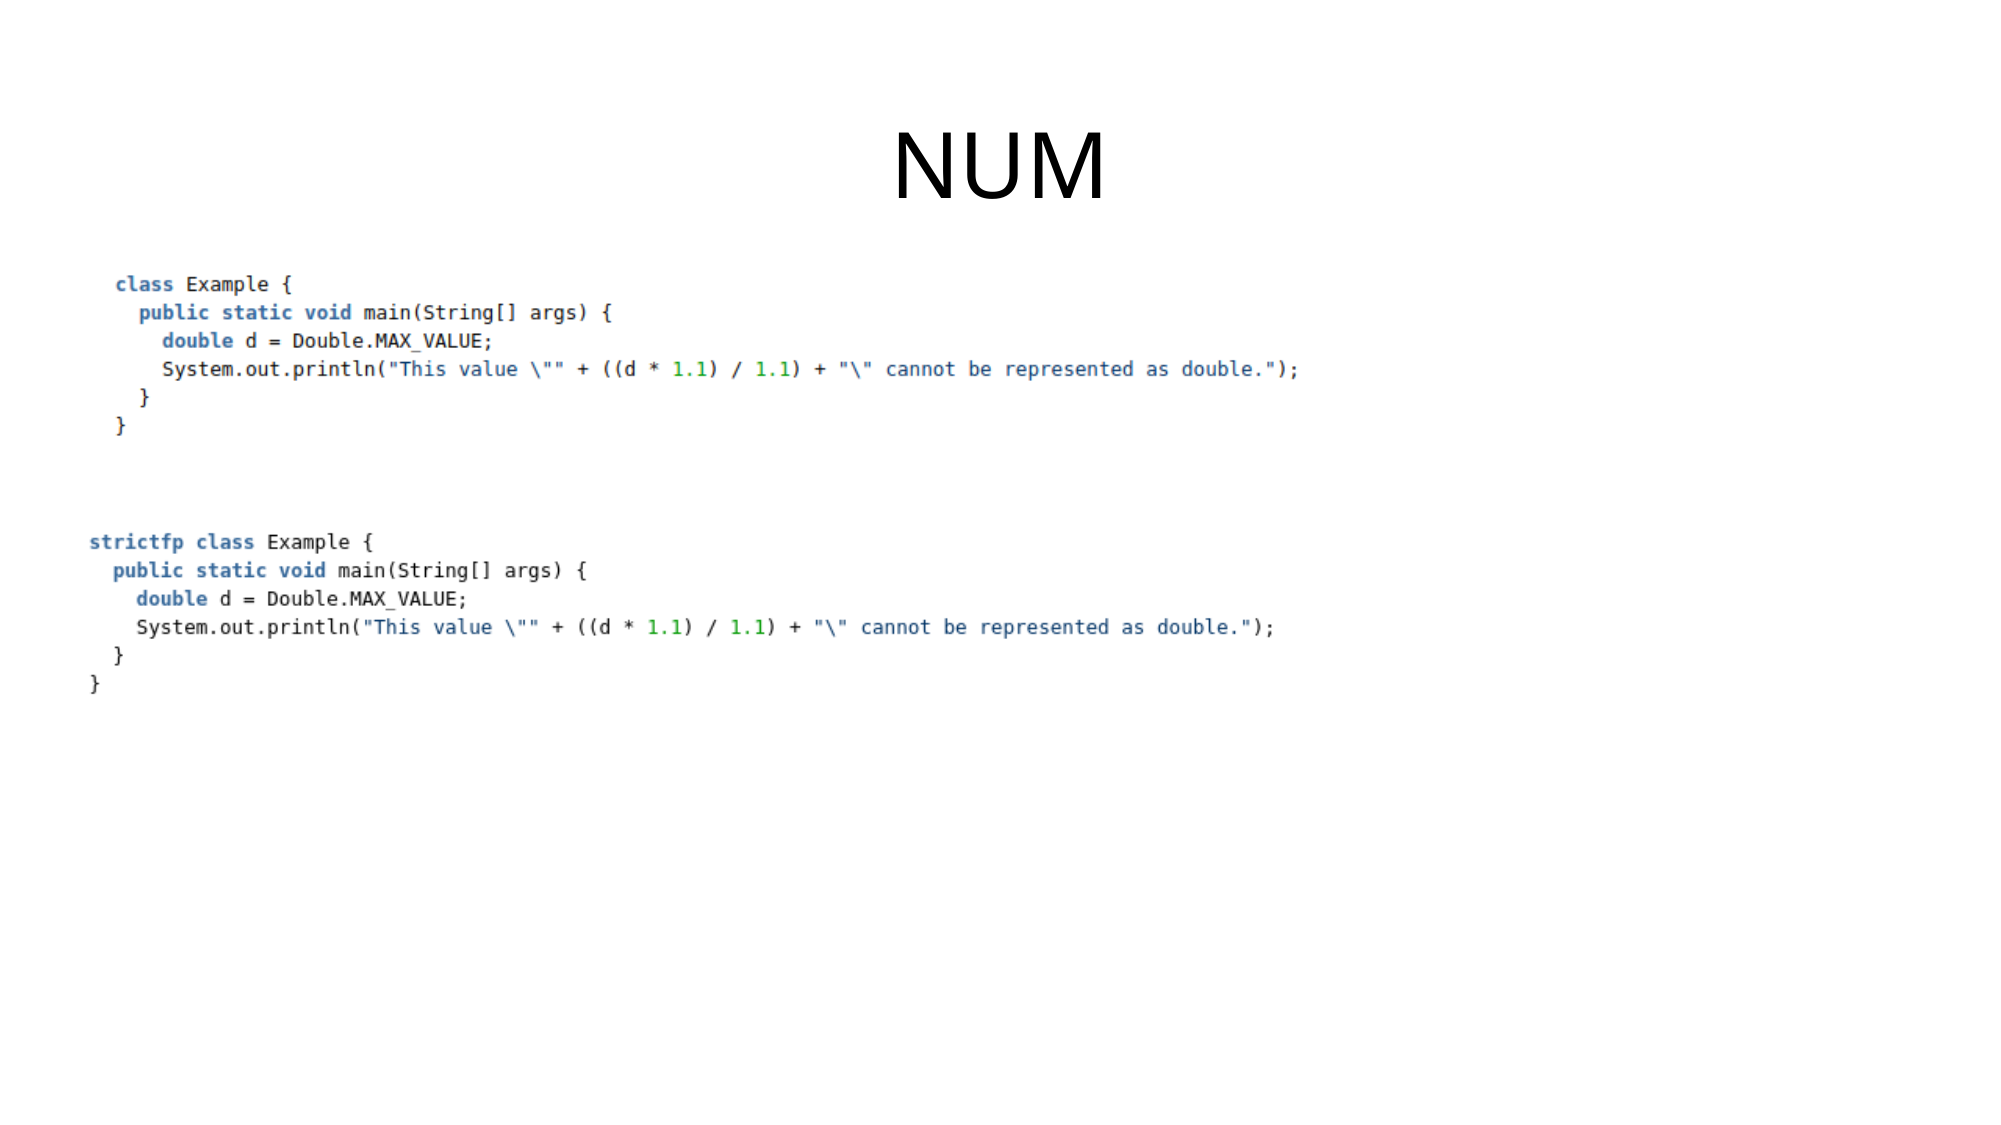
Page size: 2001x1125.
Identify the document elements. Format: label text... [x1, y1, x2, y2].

picture [105, 260, 1338, 451]
picture [76, 524, 1306, 702]
text_box NUM [137, 59, 1863, 278]
